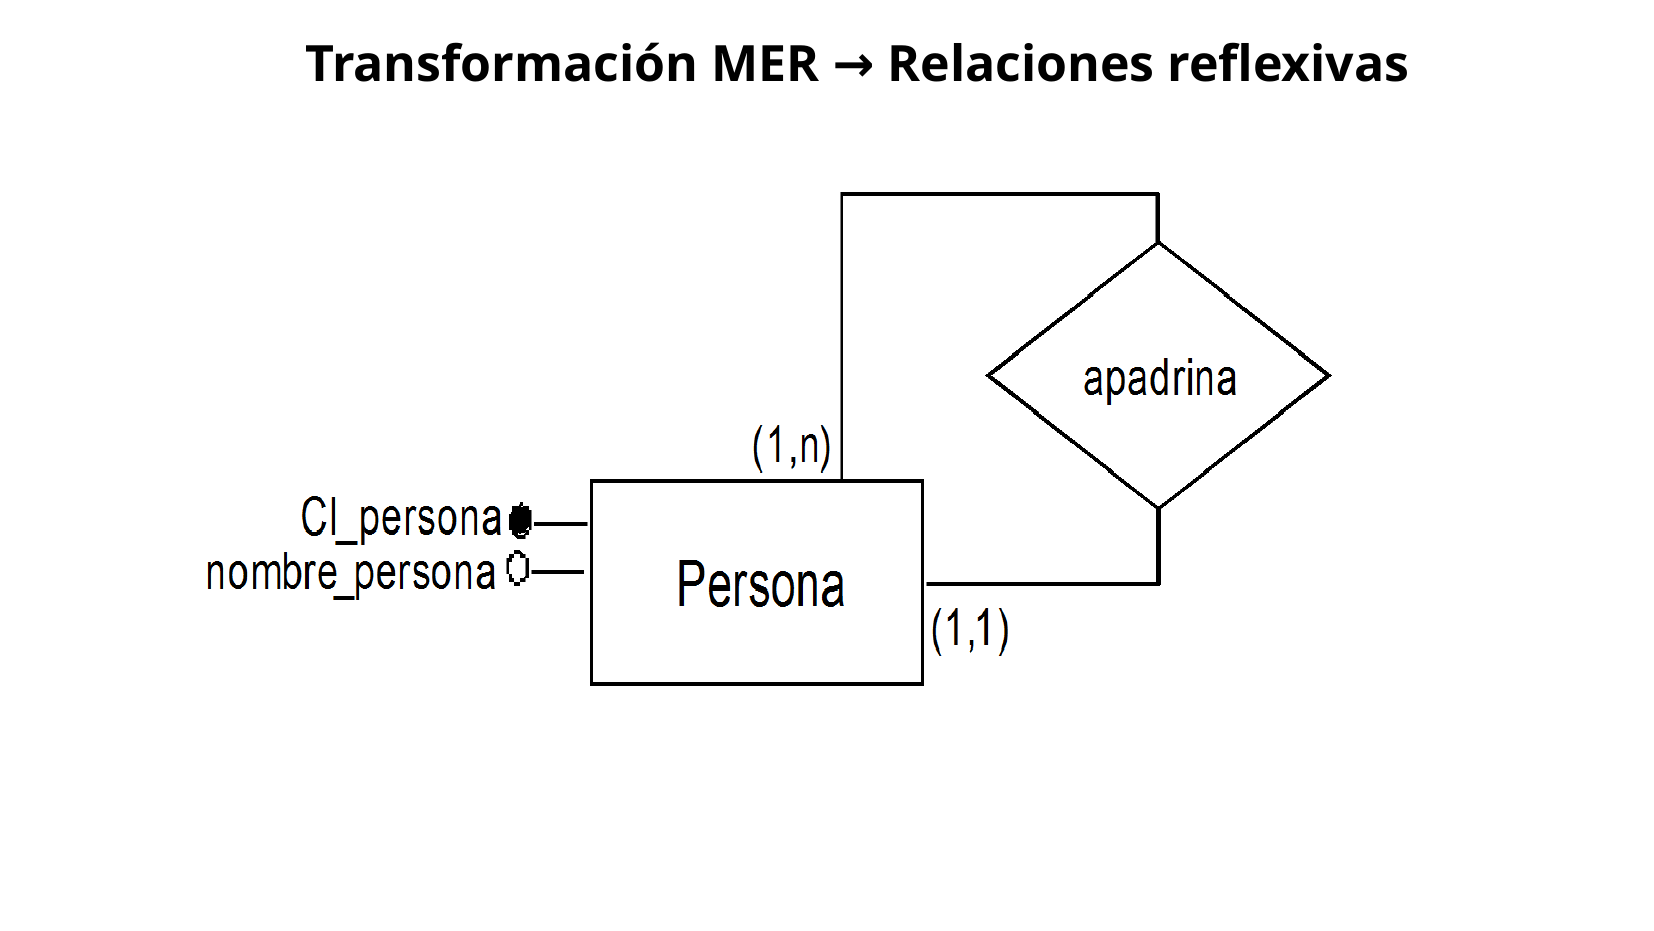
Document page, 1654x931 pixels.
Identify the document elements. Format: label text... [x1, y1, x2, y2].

picture [192, 177, 1347, 709]
text_box Transformación MER → Relaciones reflexivas [35, 23, 1622, 802]
